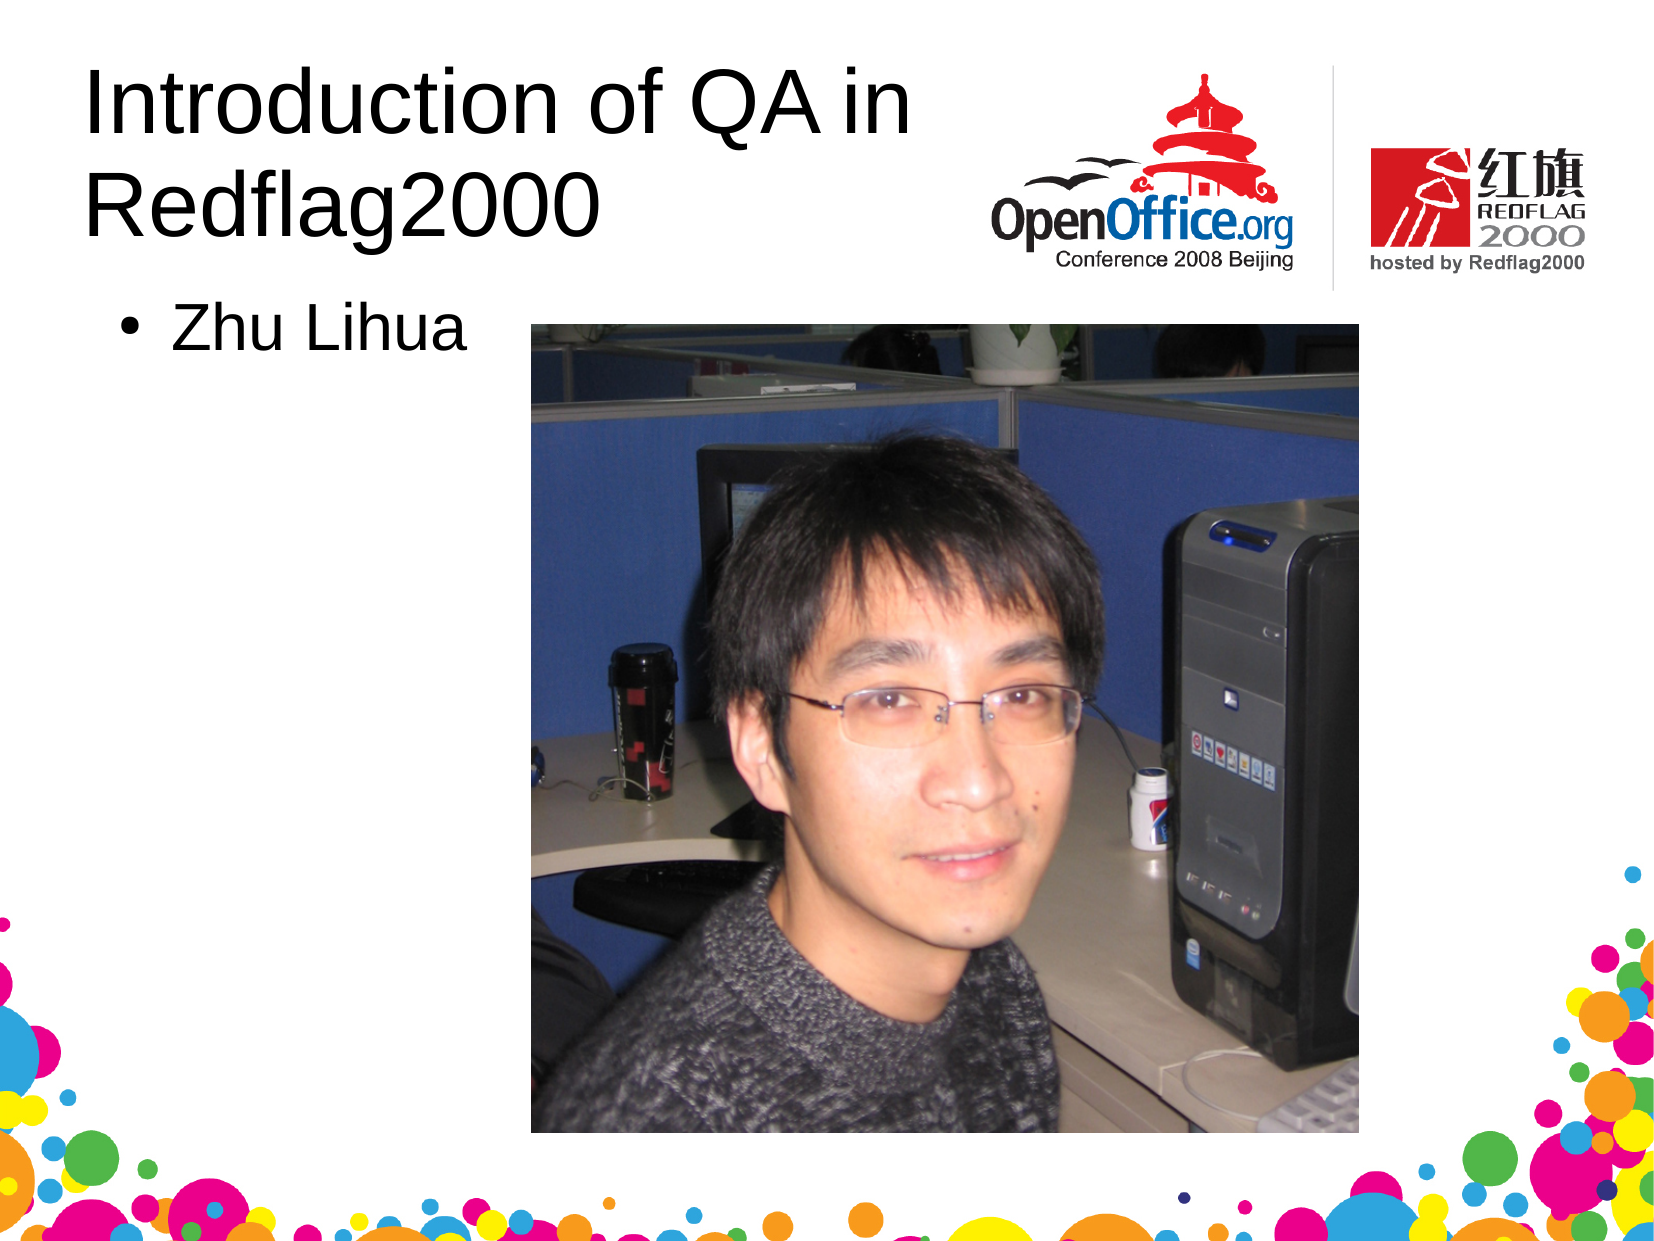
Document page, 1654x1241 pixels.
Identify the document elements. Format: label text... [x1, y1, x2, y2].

picture [0, 0, 1654, 1241]
list Zhu Lihua [82, 290, 1571, 1094]
title Introduction of QA in Redflag2000 [82, 50, 1276, 256]
